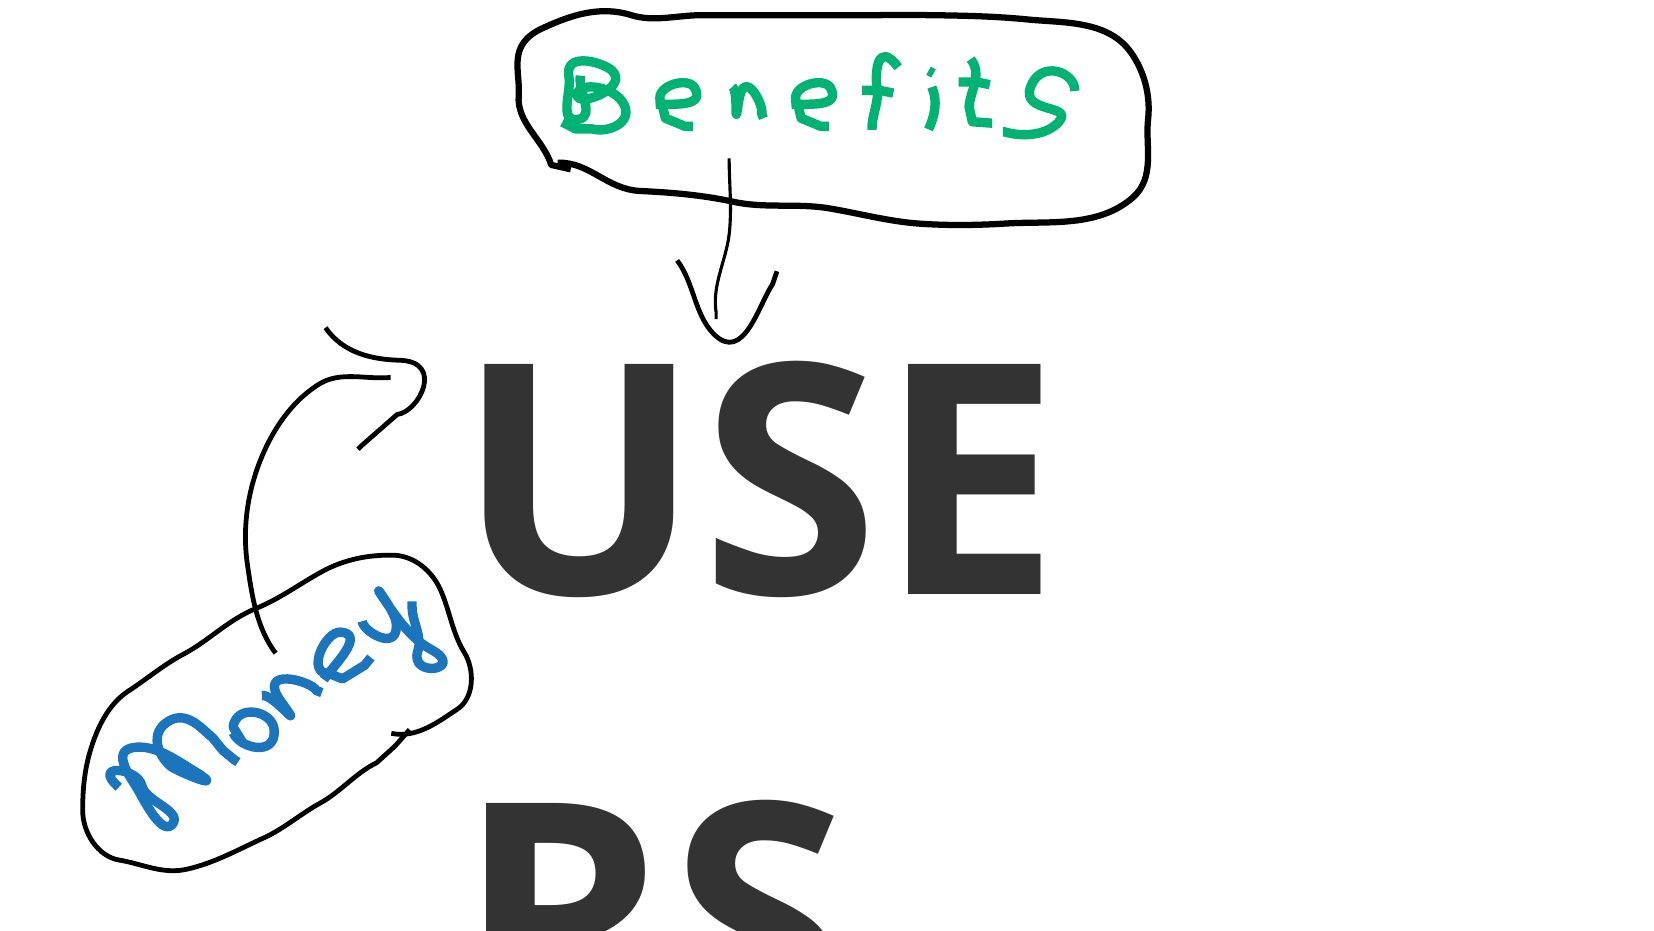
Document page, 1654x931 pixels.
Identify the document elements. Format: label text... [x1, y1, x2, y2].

text_box USERS [443, 242, 1211, 688]
